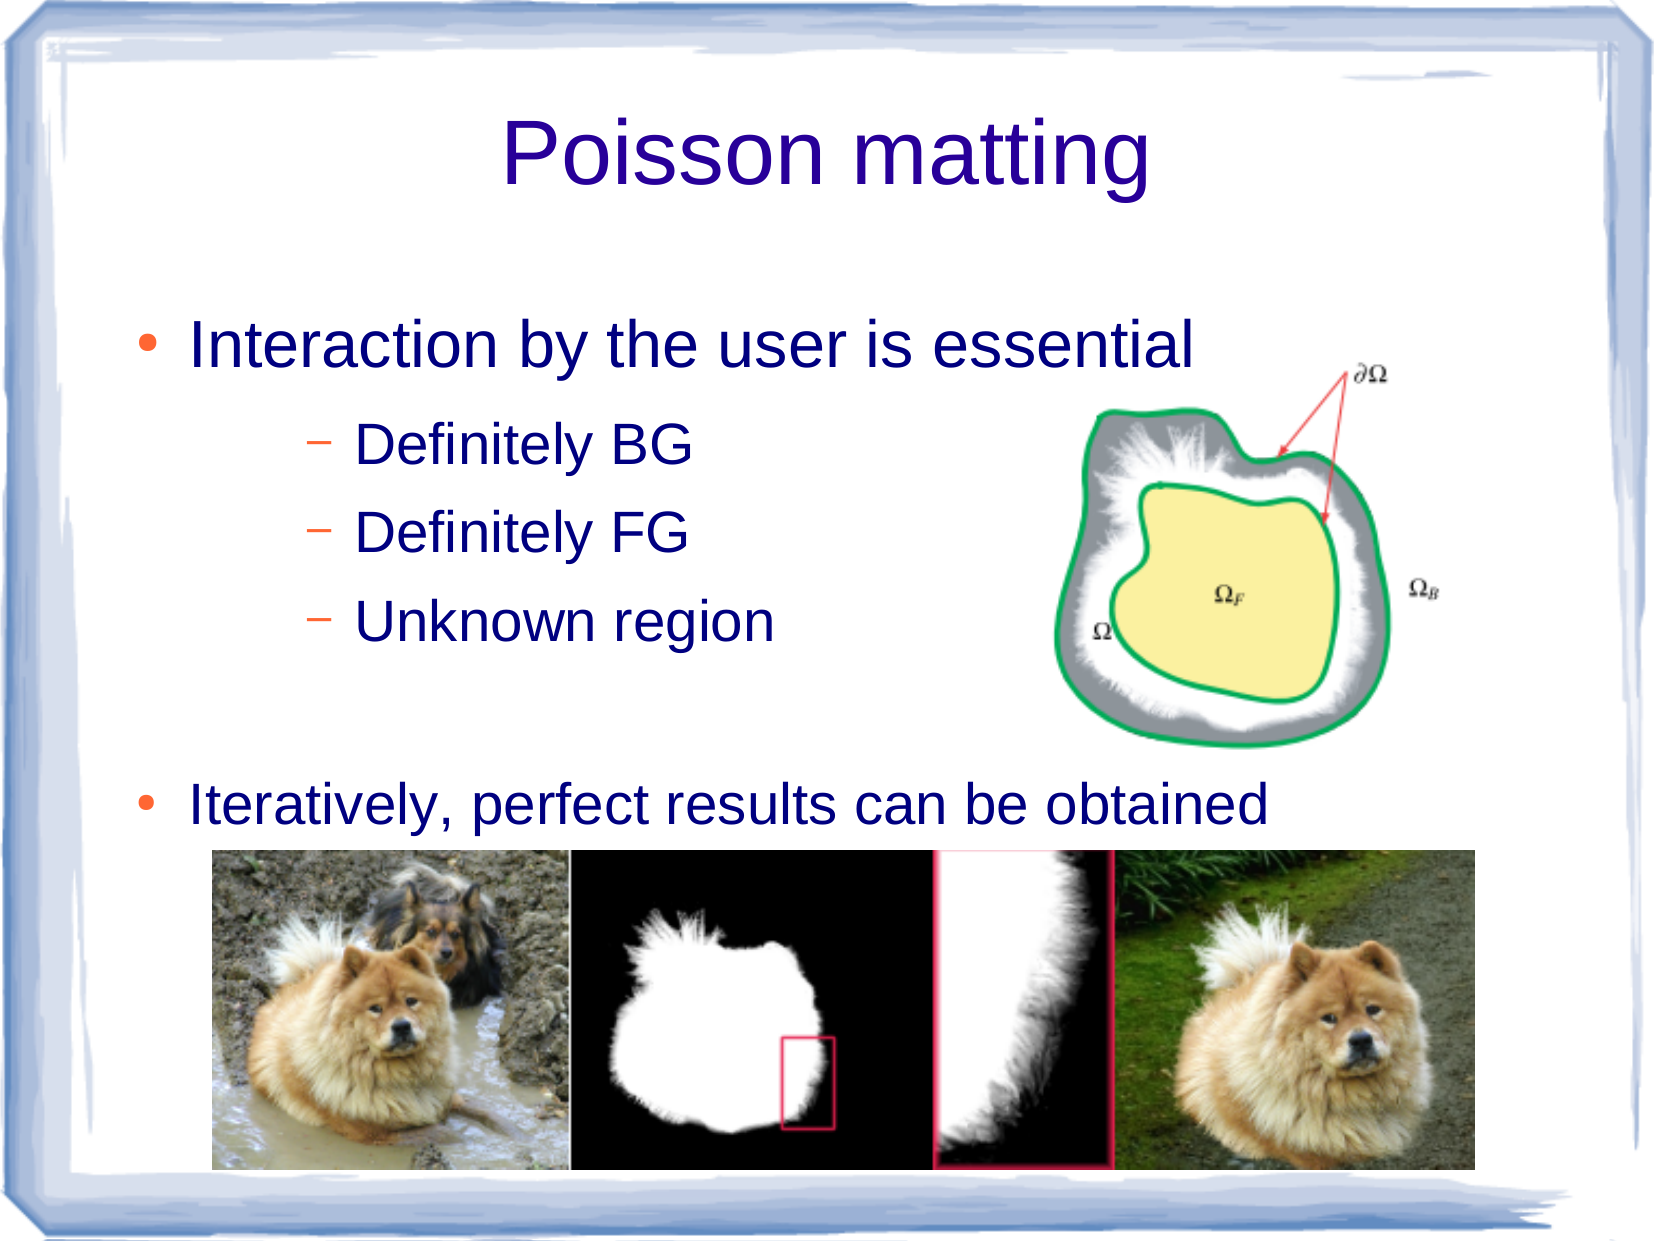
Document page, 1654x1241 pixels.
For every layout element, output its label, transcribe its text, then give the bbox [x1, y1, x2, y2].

title Poisson matting [82, 49, 1571, 257]
picture [0, 0, 1654, 1241]
list Interaction by the user is essential Definitely BG Definitely FG Unknown region Iteratively, perfect results can be obtained [118, 307, 1571, 987]
